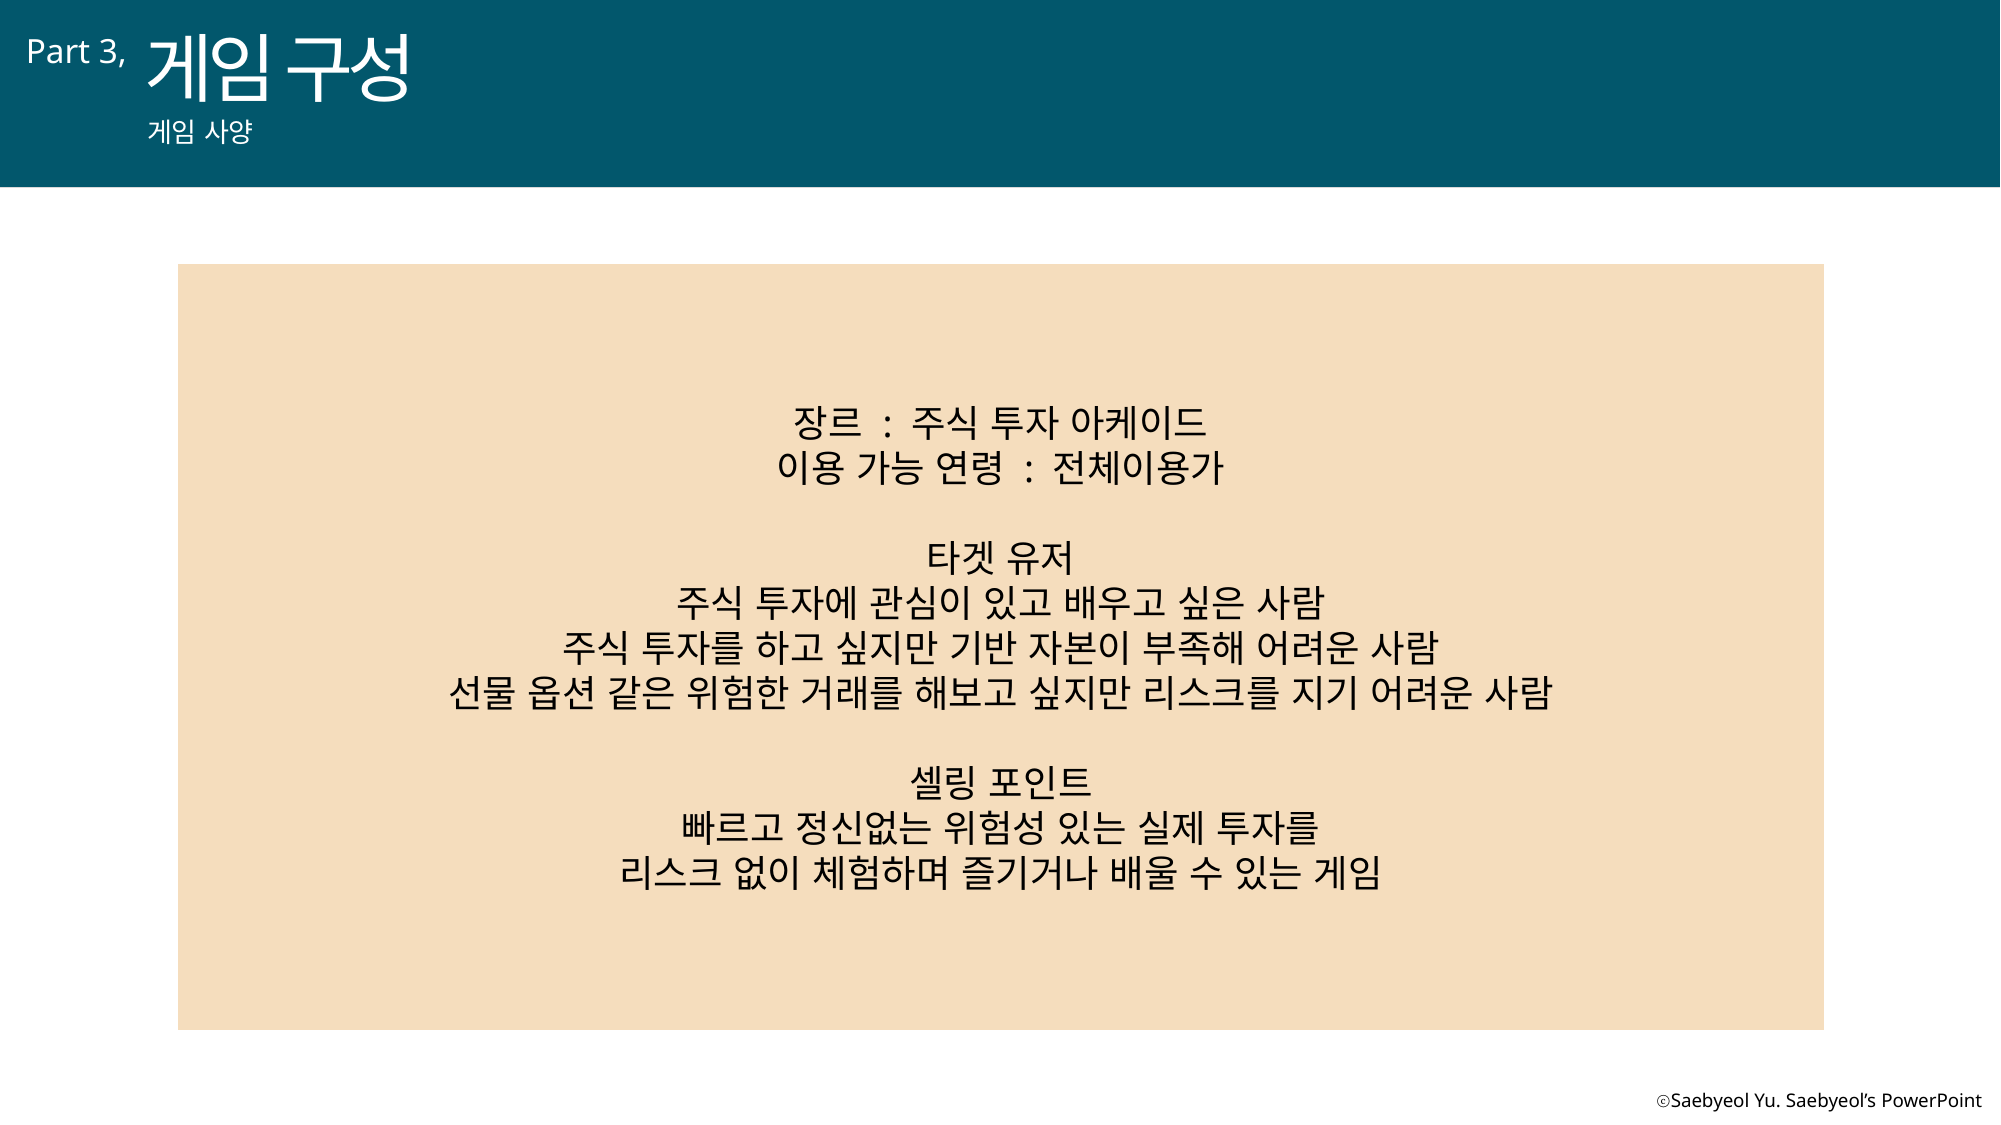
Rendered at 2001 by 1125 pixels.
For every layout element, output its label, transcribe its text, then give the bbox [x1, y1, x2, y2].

text_box Part 3, [10, 23, 148, 79]
text_box 게임 구성 [129, 13, 458, 120]
text_box [0, 0, 2000, 187]
text_box 게임 사양 [132, 108, 280, 157]
text_box 장르 : 주식 투자 아케이드 이용 가능 연령 : 전체이용가 타겟 유저 주식 투자에 관심이 있고 배우고 싶은 사람 주식 투자를 하고 싶지만 기반 자본이 부족해 어려운 사람 선물 옵션 같은 위험한 거래를 해보고 싶지만 리스크를 지기 어려운 사람 셀링 포인트 빠르고 정신없는 위험성 있는 실제 투자를 리스크 없이 체험하며 즐기거나 배울 수 있는 게임 [178, 264, 1824, 1030]
